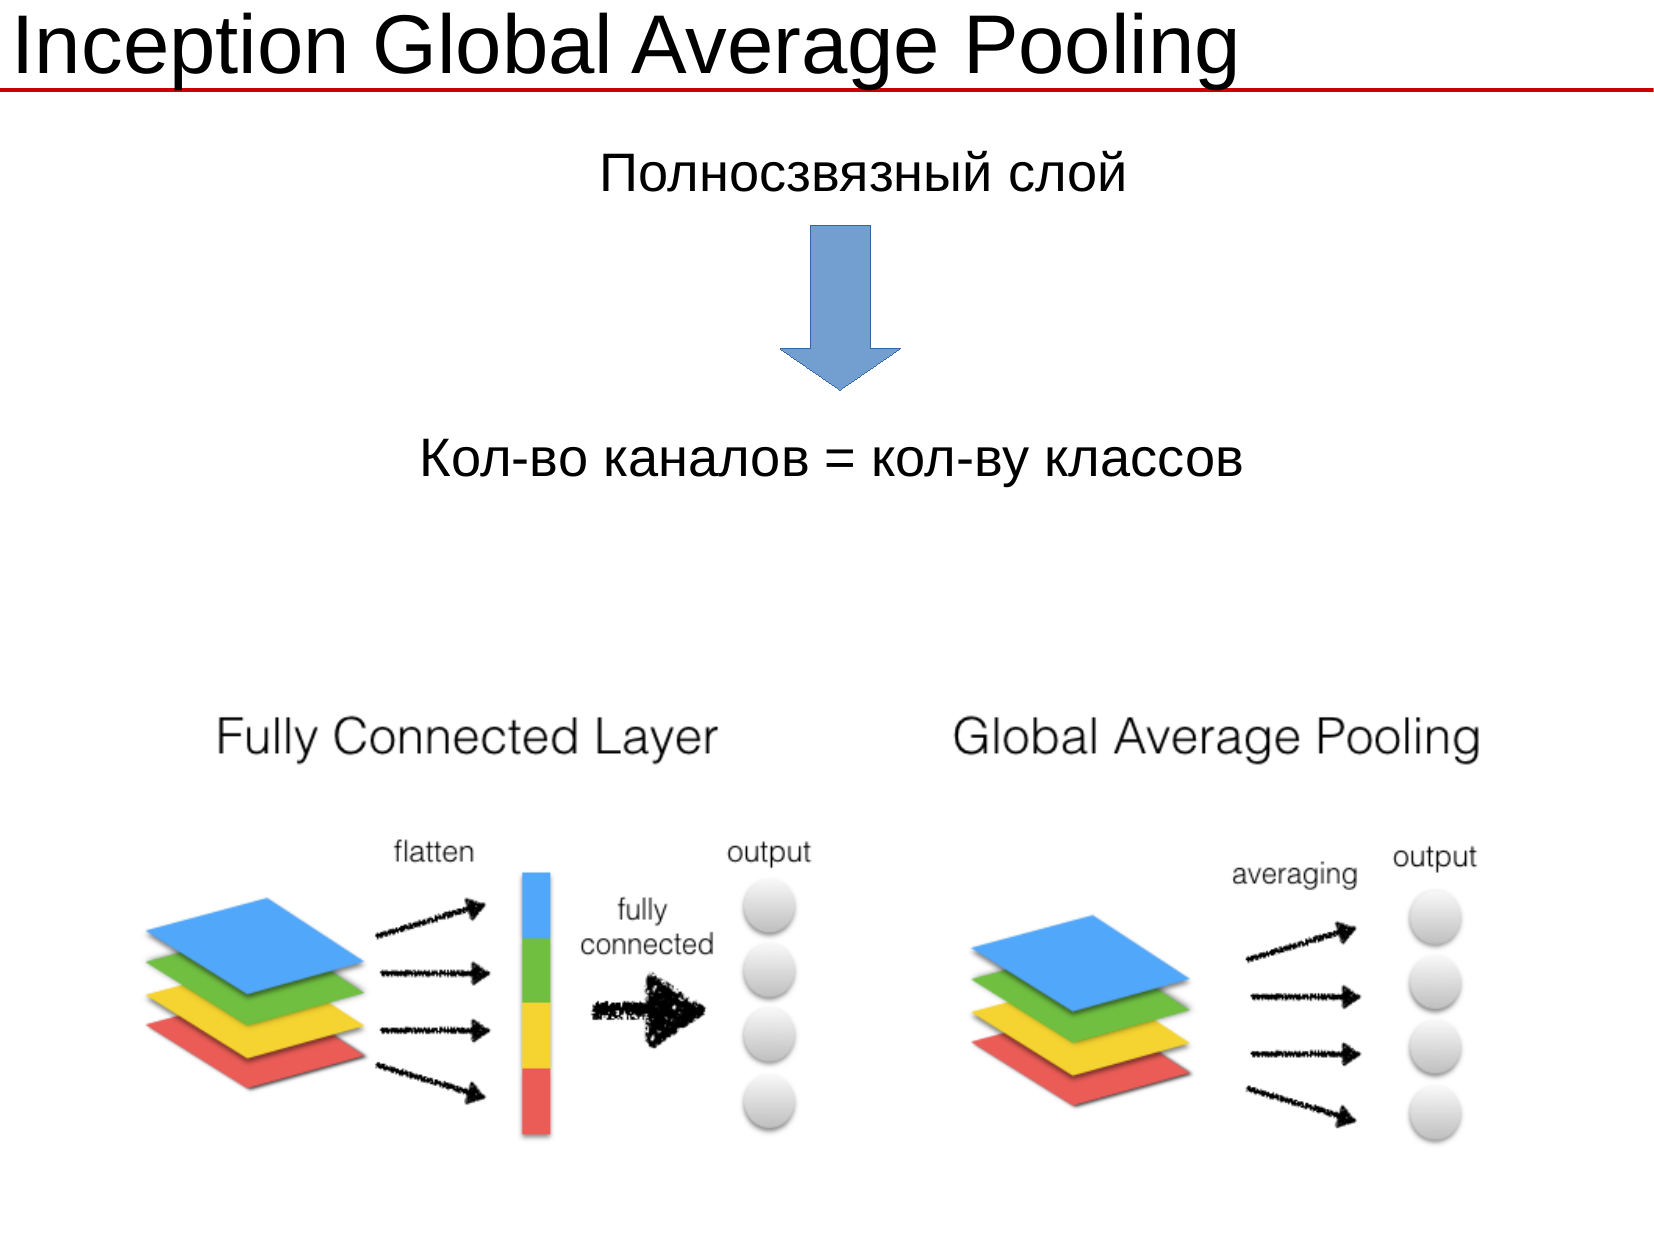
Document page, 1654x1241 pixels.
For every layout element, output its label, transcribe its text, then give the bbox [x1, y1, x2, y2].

text_box Полносзвязный слой [585, 134, 1156, 211]
picture [77, 644, 1565, 1227]
text_box Кол-во каналов = кол-ву классов [405, 420, 1291, 556]
text_box [780, 225, 901, 391]
title Inception Global Average Pooling [11, 0, 1501, 91]
